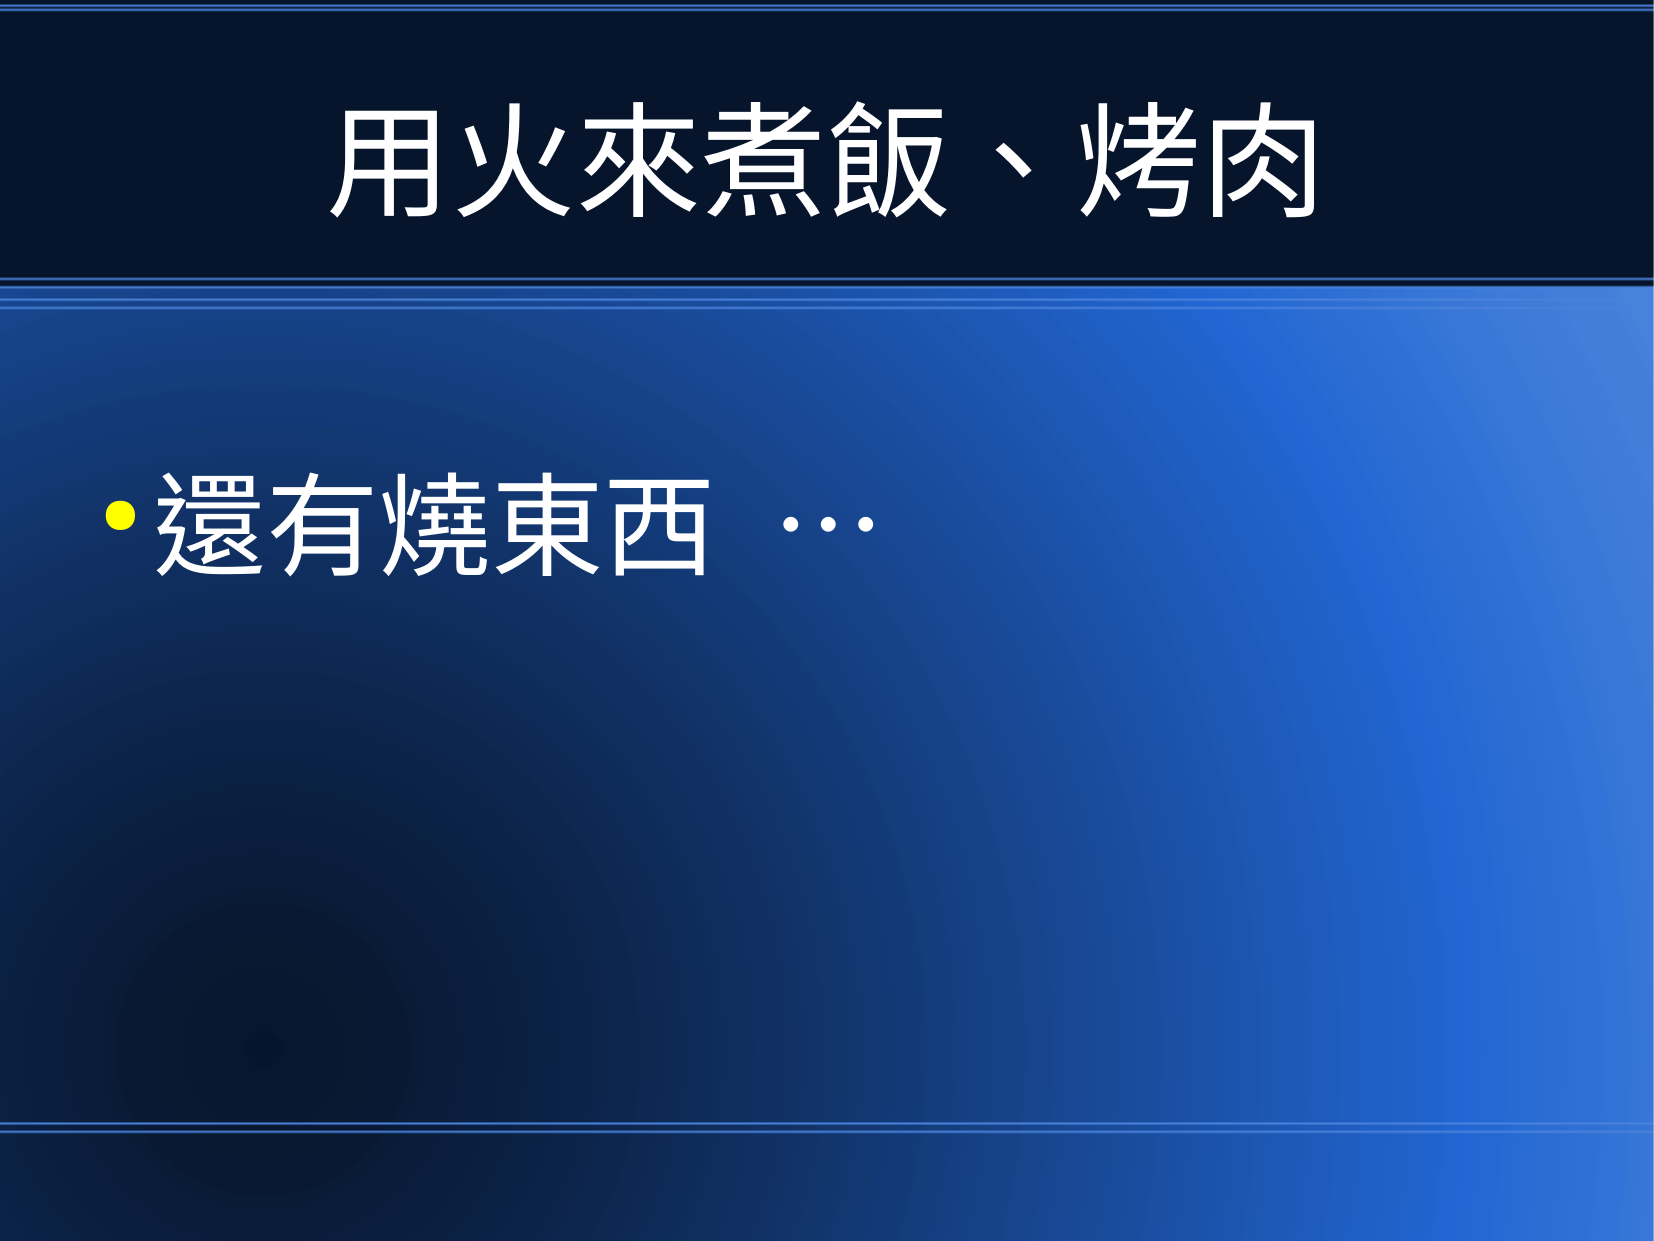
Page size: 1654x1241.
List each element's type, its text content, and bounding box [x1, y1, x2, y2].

title 用火來煮飯、烤肉 [82, 49, 1571, 257]
picture [0, 0, 1654, 1241]
list 還有燒東西 … [82, 355, 1571, 1241]
